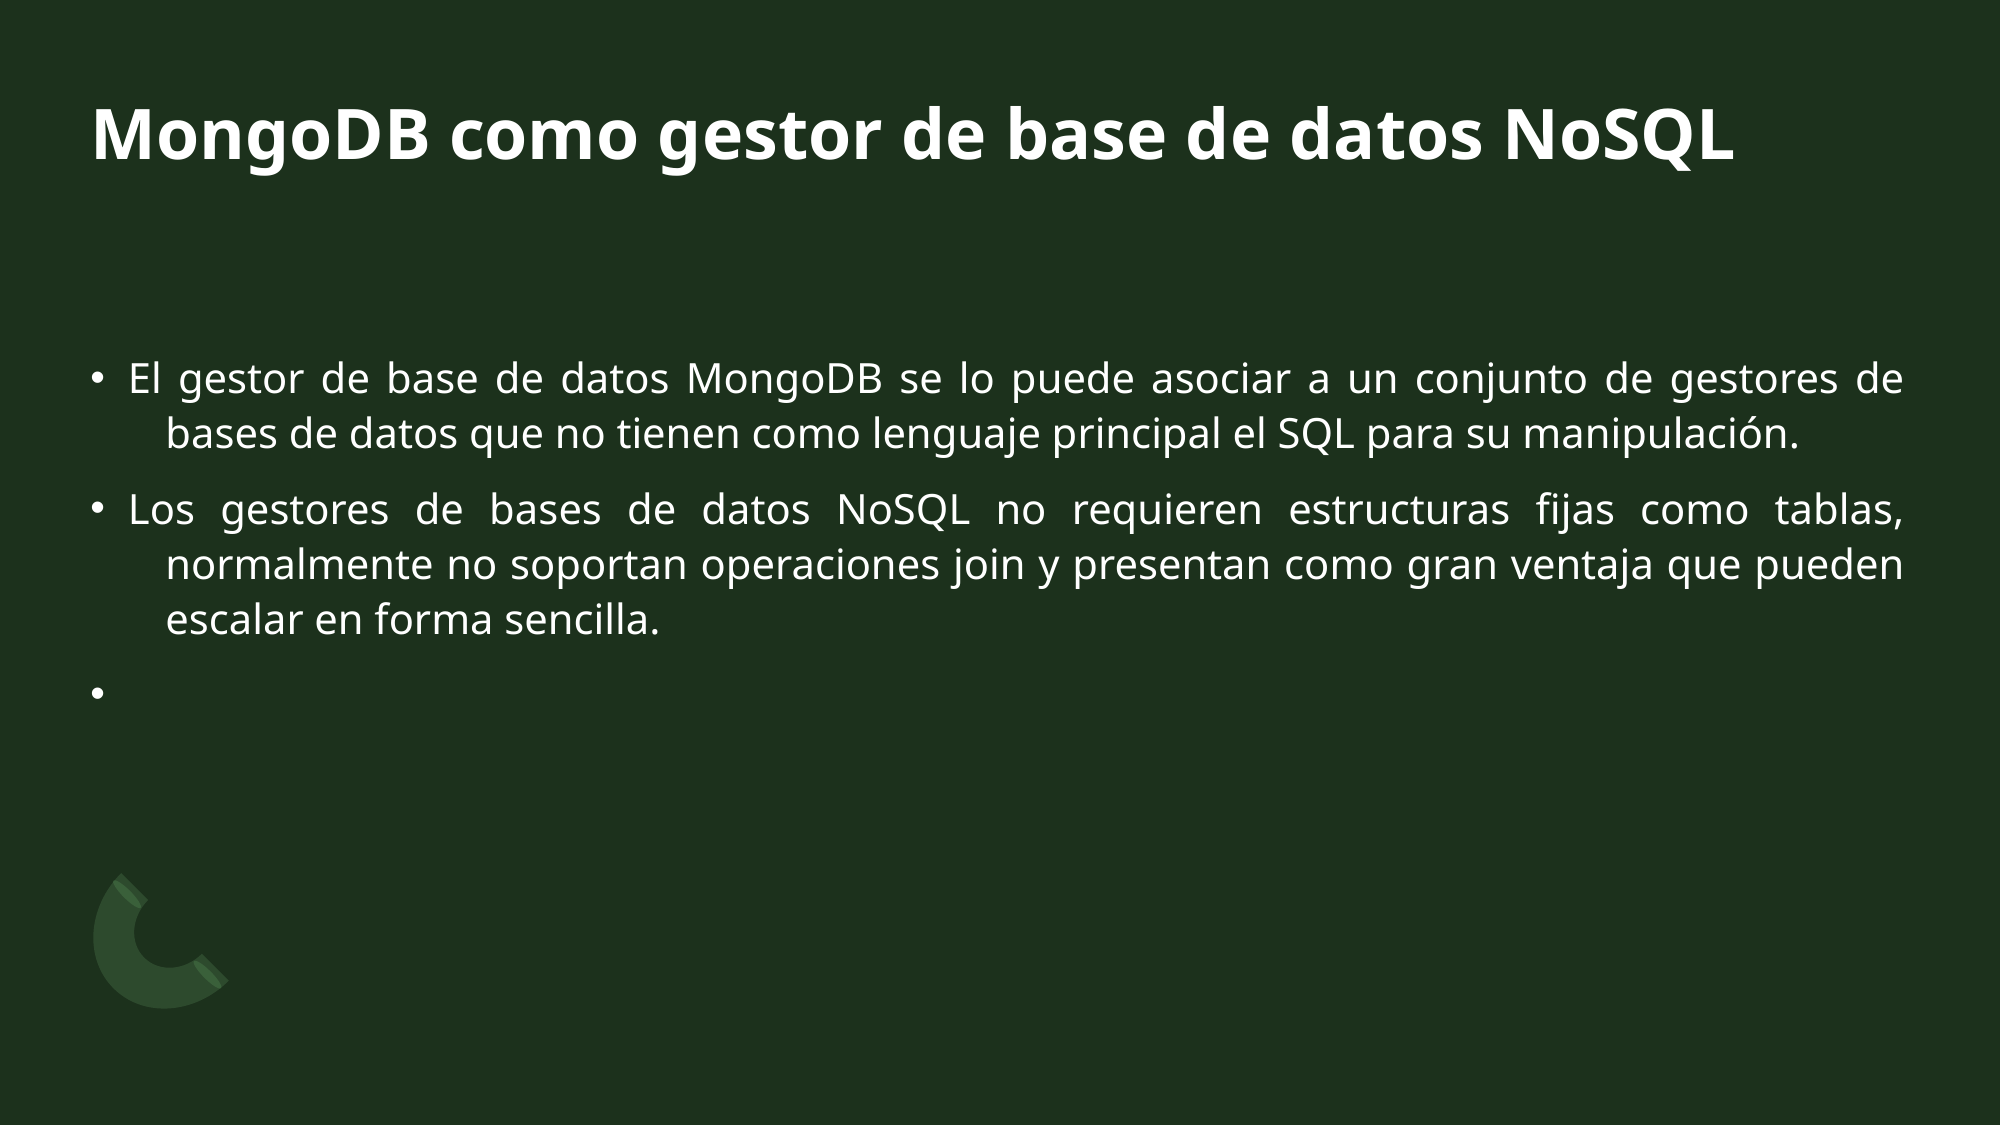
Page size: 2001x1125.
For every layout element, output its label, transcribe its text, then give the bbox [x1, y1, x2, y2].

title MongoDB como gestor de base de datos NoSQL [90, 90, 1910, 309]
list El gestor de base de datos MongoDB se lo puede asociar a un conjunto de gestores de bases de datos que no tienen como lenguaje principal el SQL para su manipulación. Los gestores de bases de datos NoSQL no requieren estructuras fijas como tablas, normalmente no soportan operaciones join y presentan como gran ventaja que pueden escalar en forma sencilla. [90, 346, 1910, 1000]
